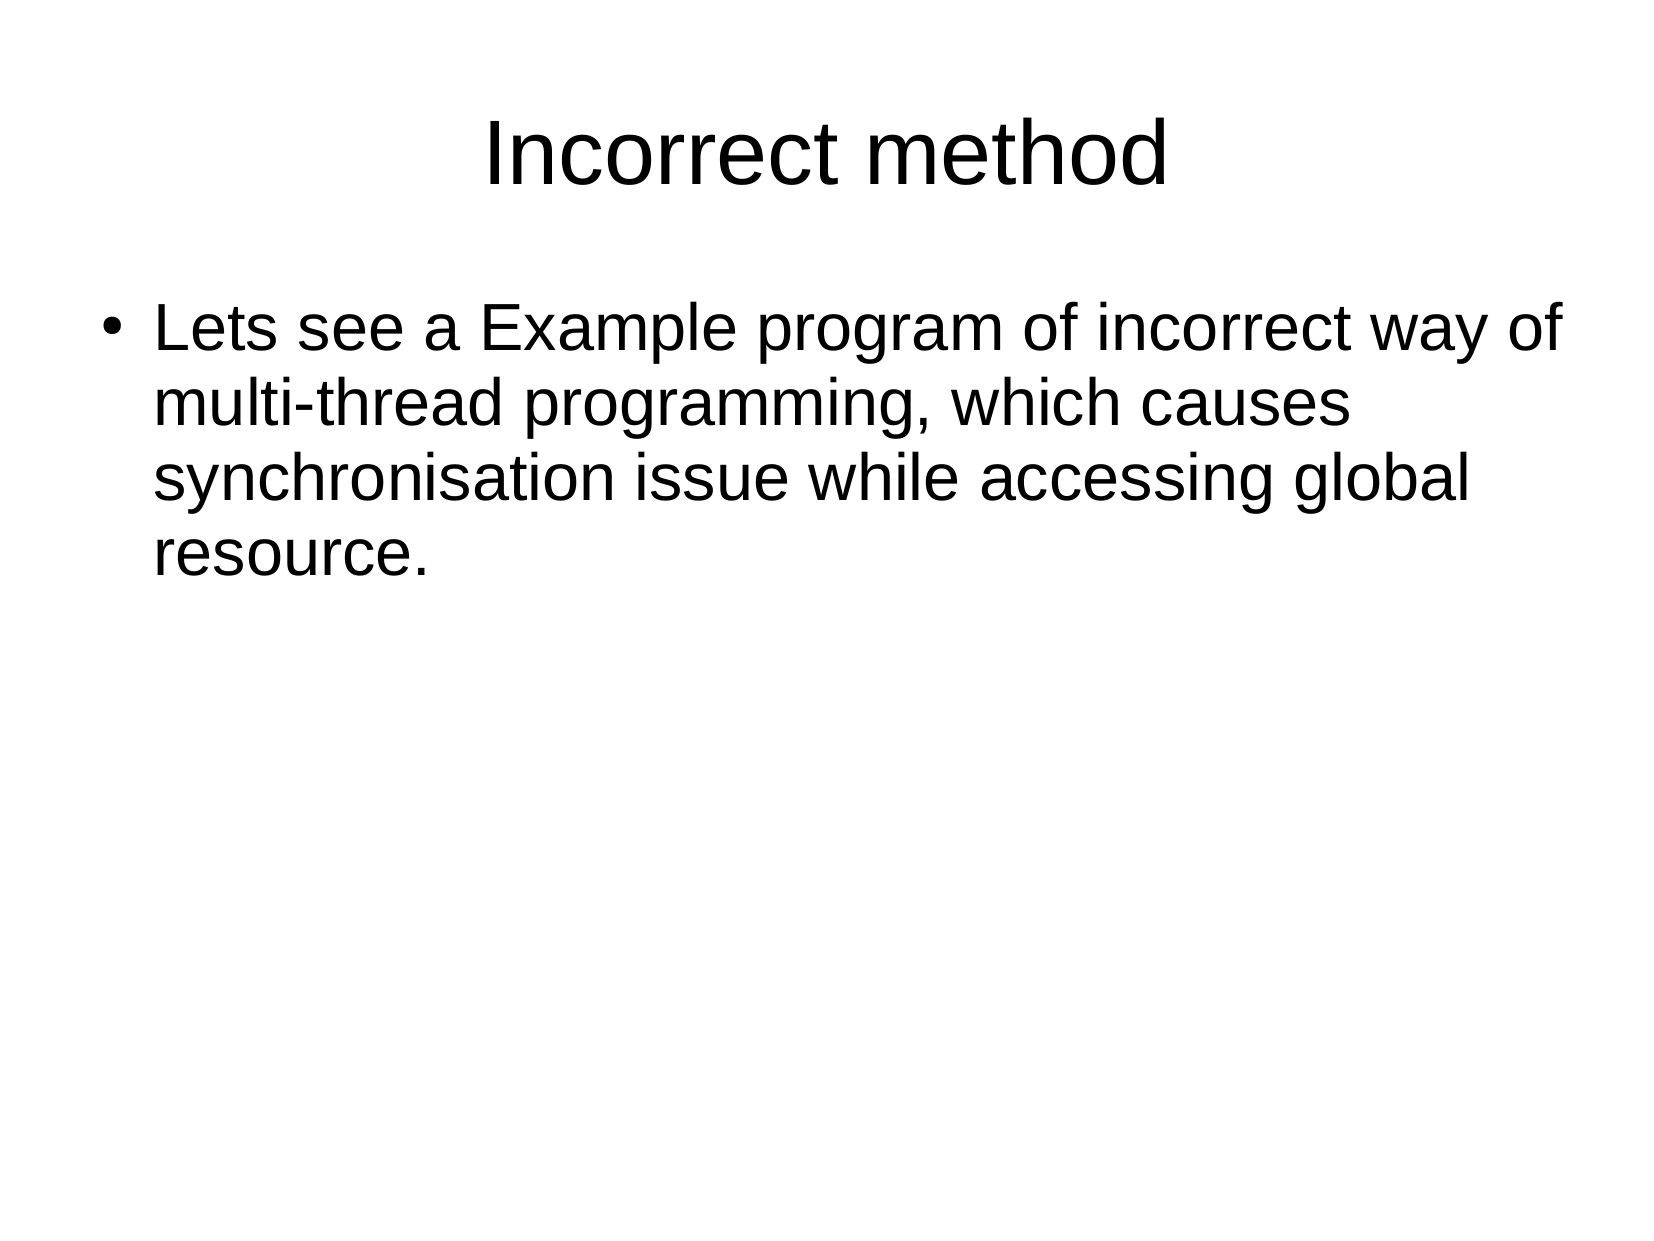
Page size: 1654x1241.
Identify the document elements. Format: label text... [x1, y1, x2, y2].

list Lets see a Example program of incorrect way of multi-thread programming, which causes synchronisation issue while accessing global resource. [82, 290, 1571, 1010]
title Incorrect method [82, 49, 1571, 257]
